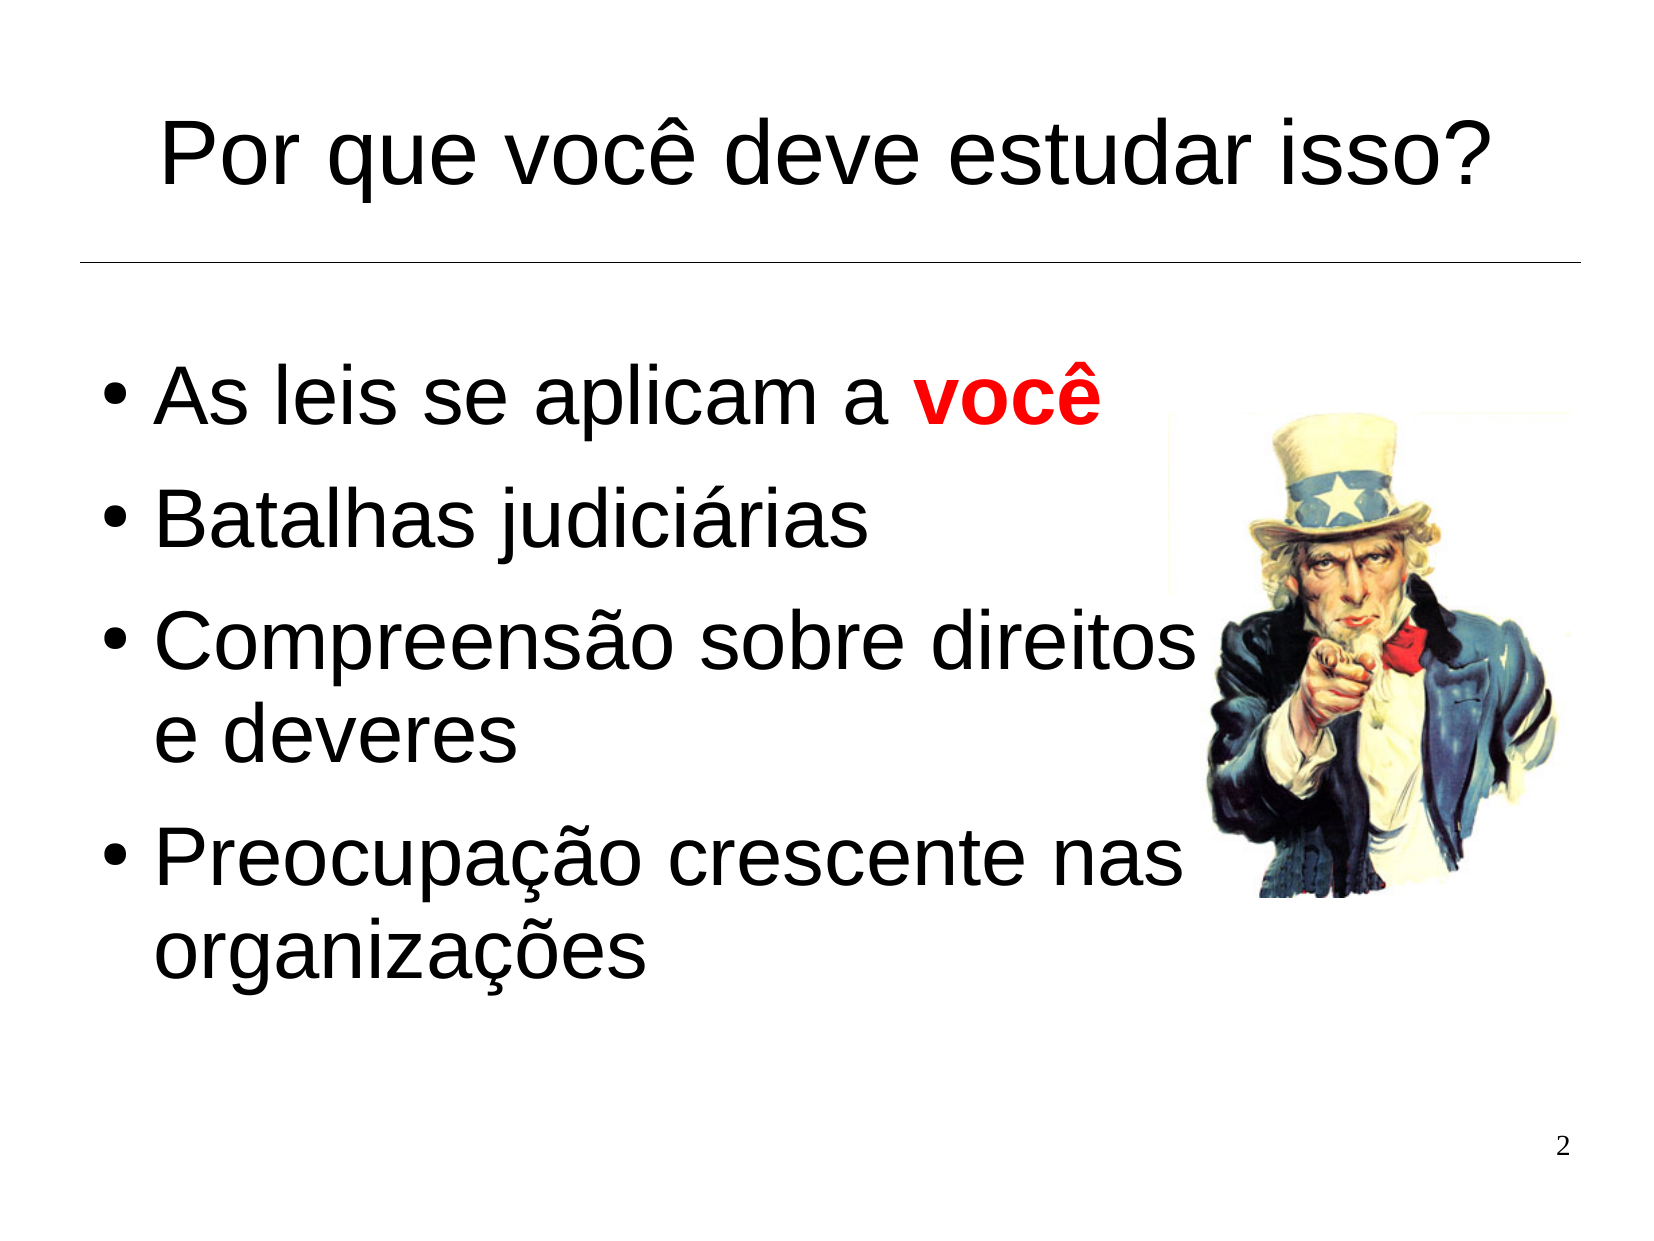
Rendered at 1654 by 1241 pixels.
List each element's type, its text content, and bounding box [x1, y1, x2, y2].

list As leis se aplicam a você Batalhas judiciárias Compreensão sobre direitos e deveres Preocupação crescente nas organizações [82, 349, 1238, 1110]
title Por que você deve estudar isso? [82, 49, 1571, 257]
picture [1238, 412, 1571, 898]
